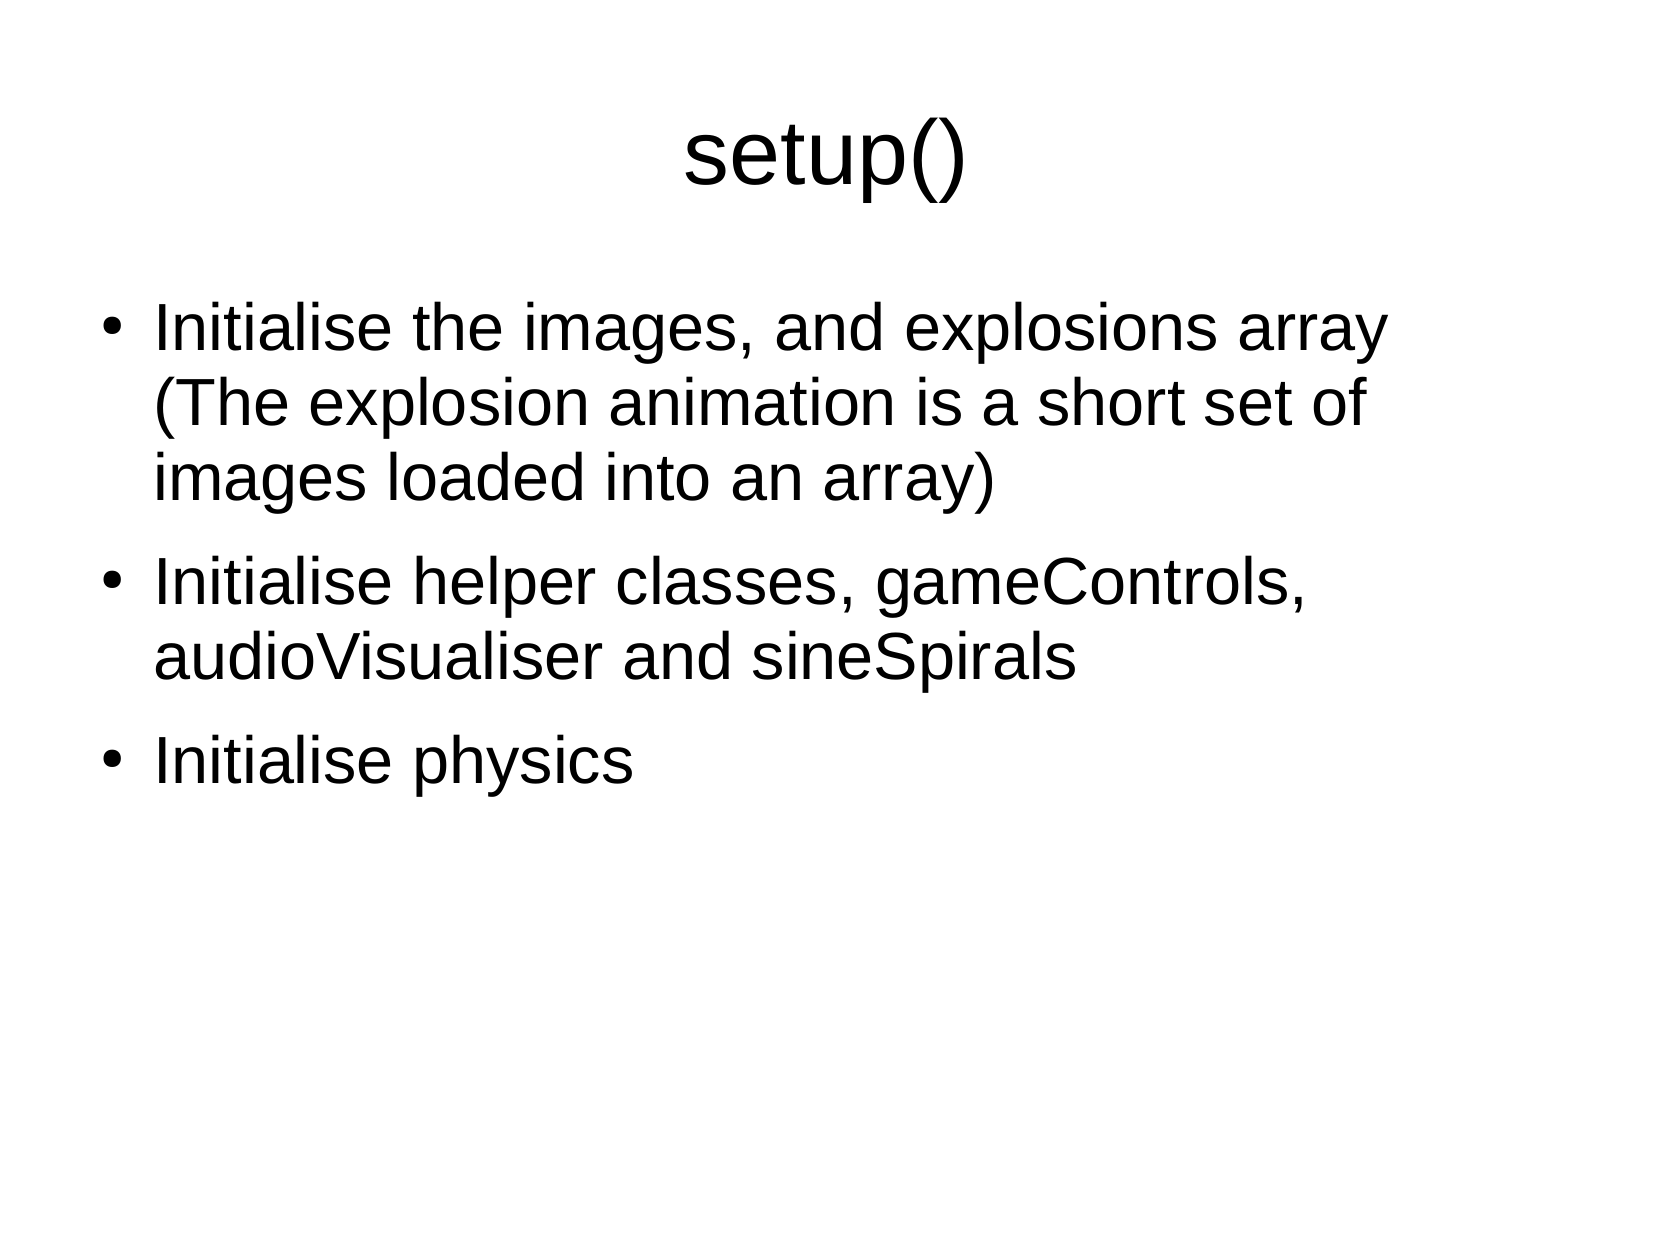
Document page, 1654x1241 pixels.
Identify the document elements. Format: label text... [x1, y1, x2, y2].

title setup() [82, 49, 1571, 257]
list Initialise the images, and explosions array (The explosion animation is a short set of images loaded into an array) Initialise helper classes, gameControls, audioVisualiser and sineSpirals Initialise physics [82, 290, 1538, 1010]
